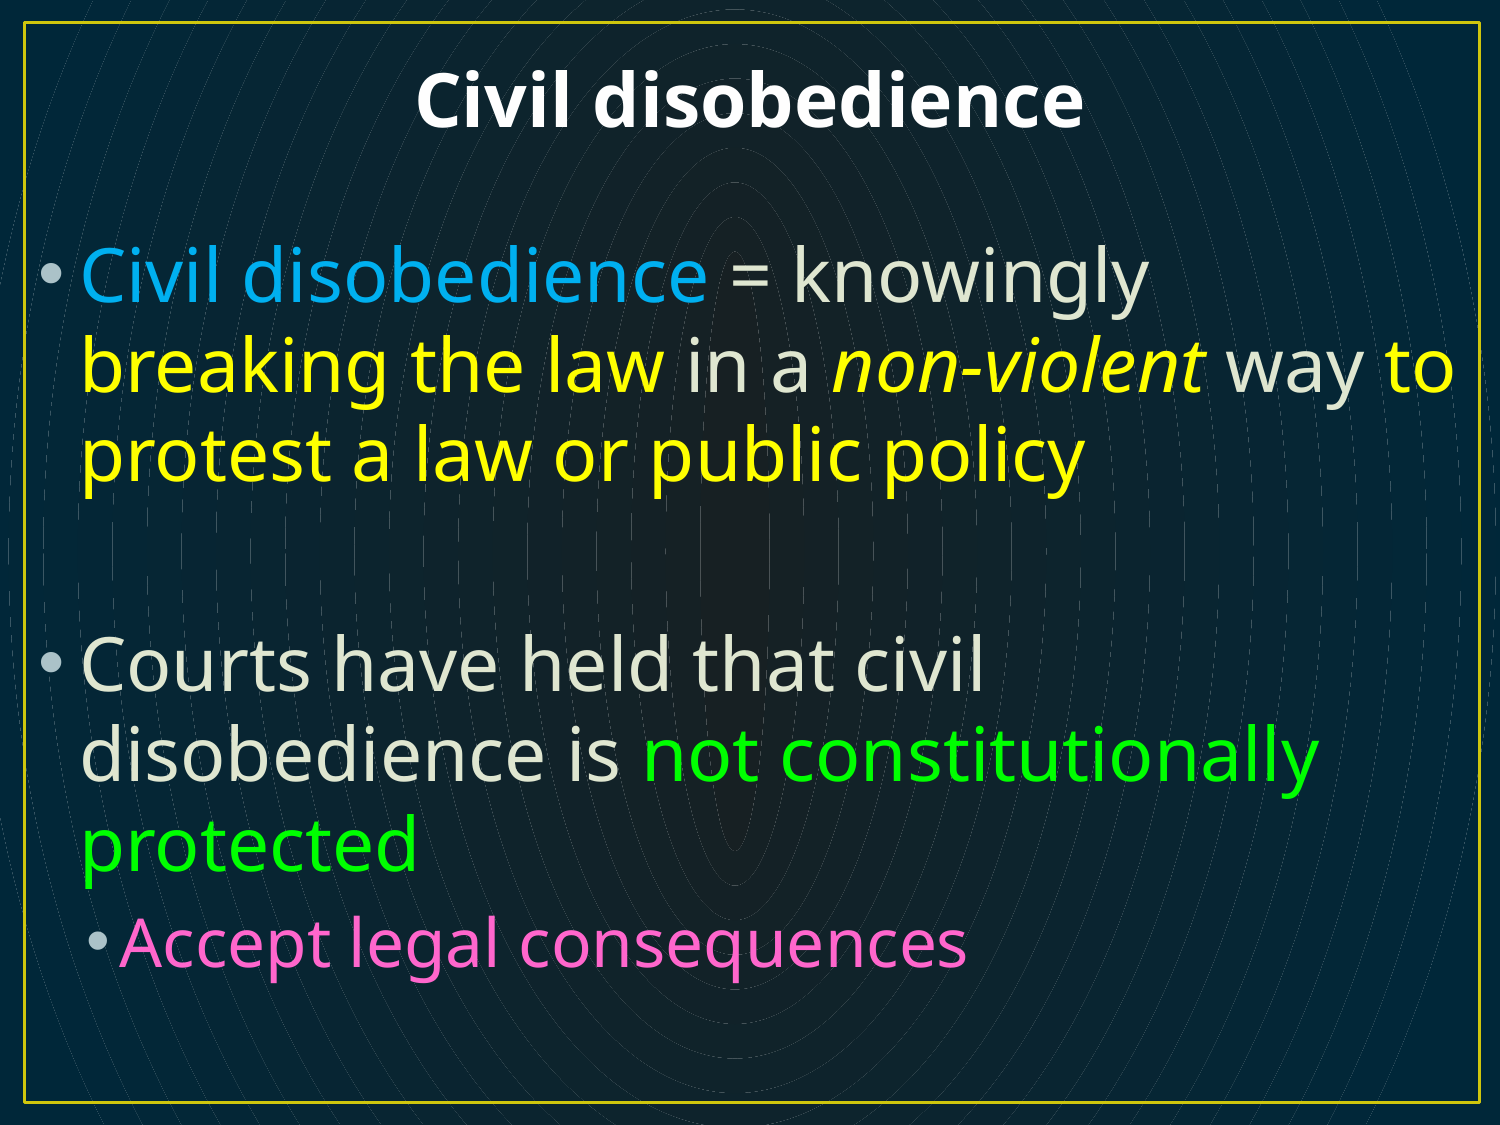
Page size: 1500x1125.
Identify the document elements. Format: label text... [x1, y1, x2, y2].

list Civil disobedience = knowingly breaking the law in a non-violent way to protest a law or public policy Courts have held that civil disobedience is not constitutionally protected Accept legal consequences [23, 219, 1482, 1005]
title Civil disobedience [243, 45, 1257, 150]
